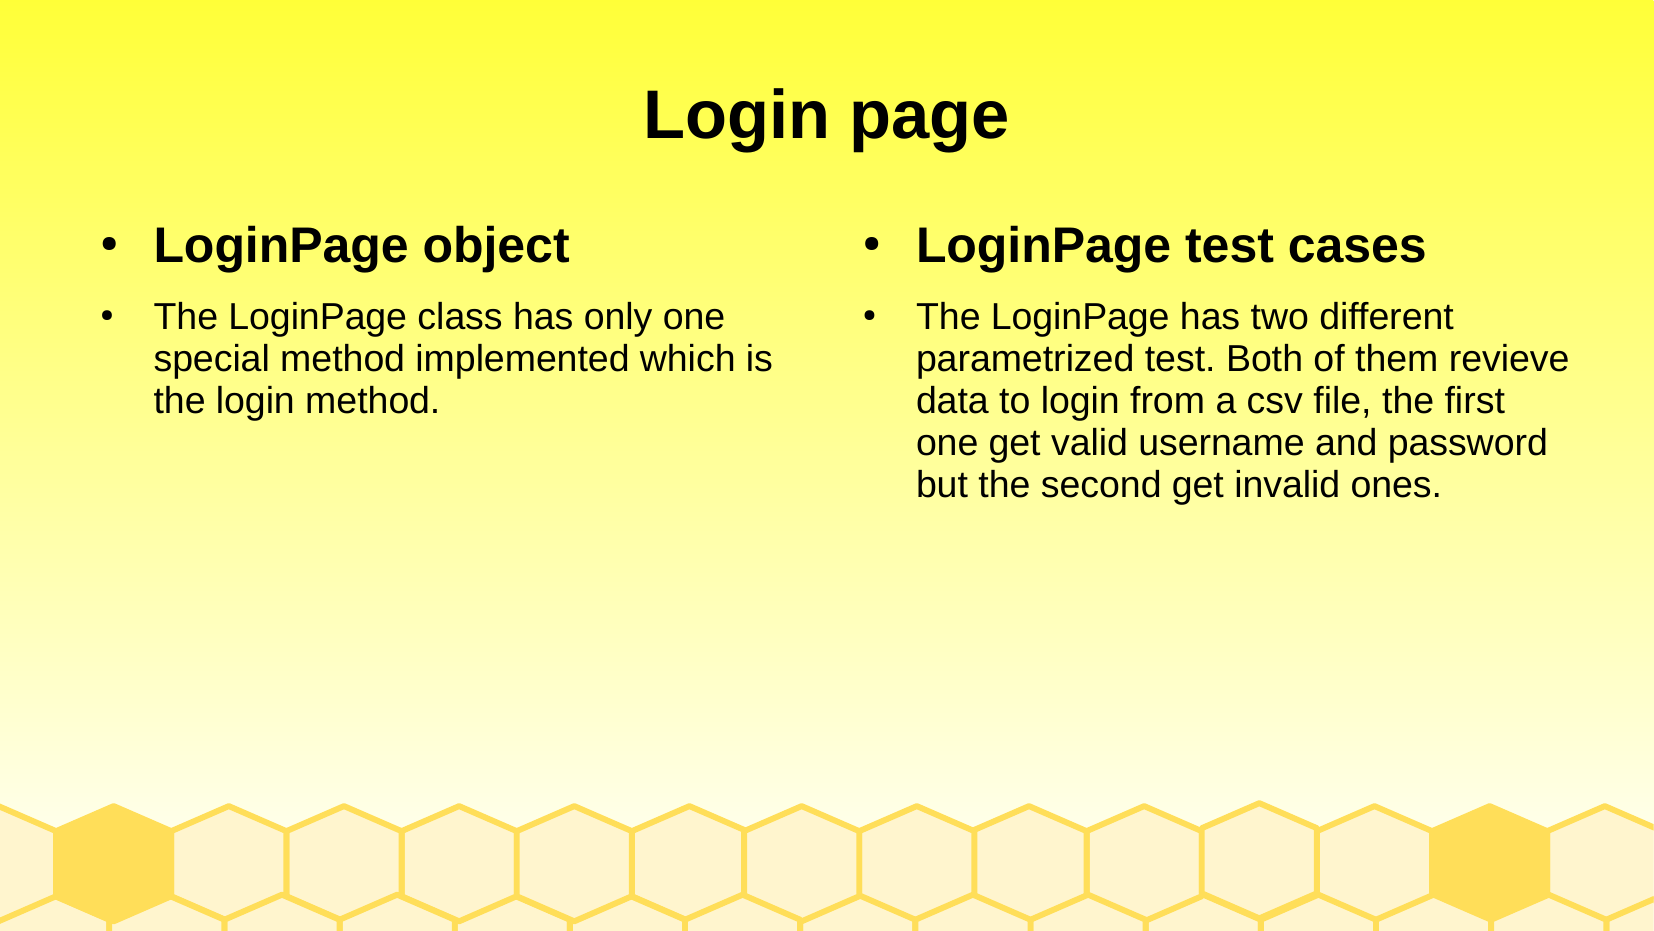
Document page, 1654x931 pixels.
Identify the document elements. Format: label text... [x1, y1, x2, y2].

list LoginPage test cases The LoginPage has two different parametrized test. Both of them revieve data to login from a csv file, the first one get valid username and password but the second get invalid ones. [845, 217, 1572, 758]
title Login page [82, 37, 1571, 193]
list LoginPage object The LoginPage class has only one special method implemented which is the login method. [82, 217, 809, 758]
